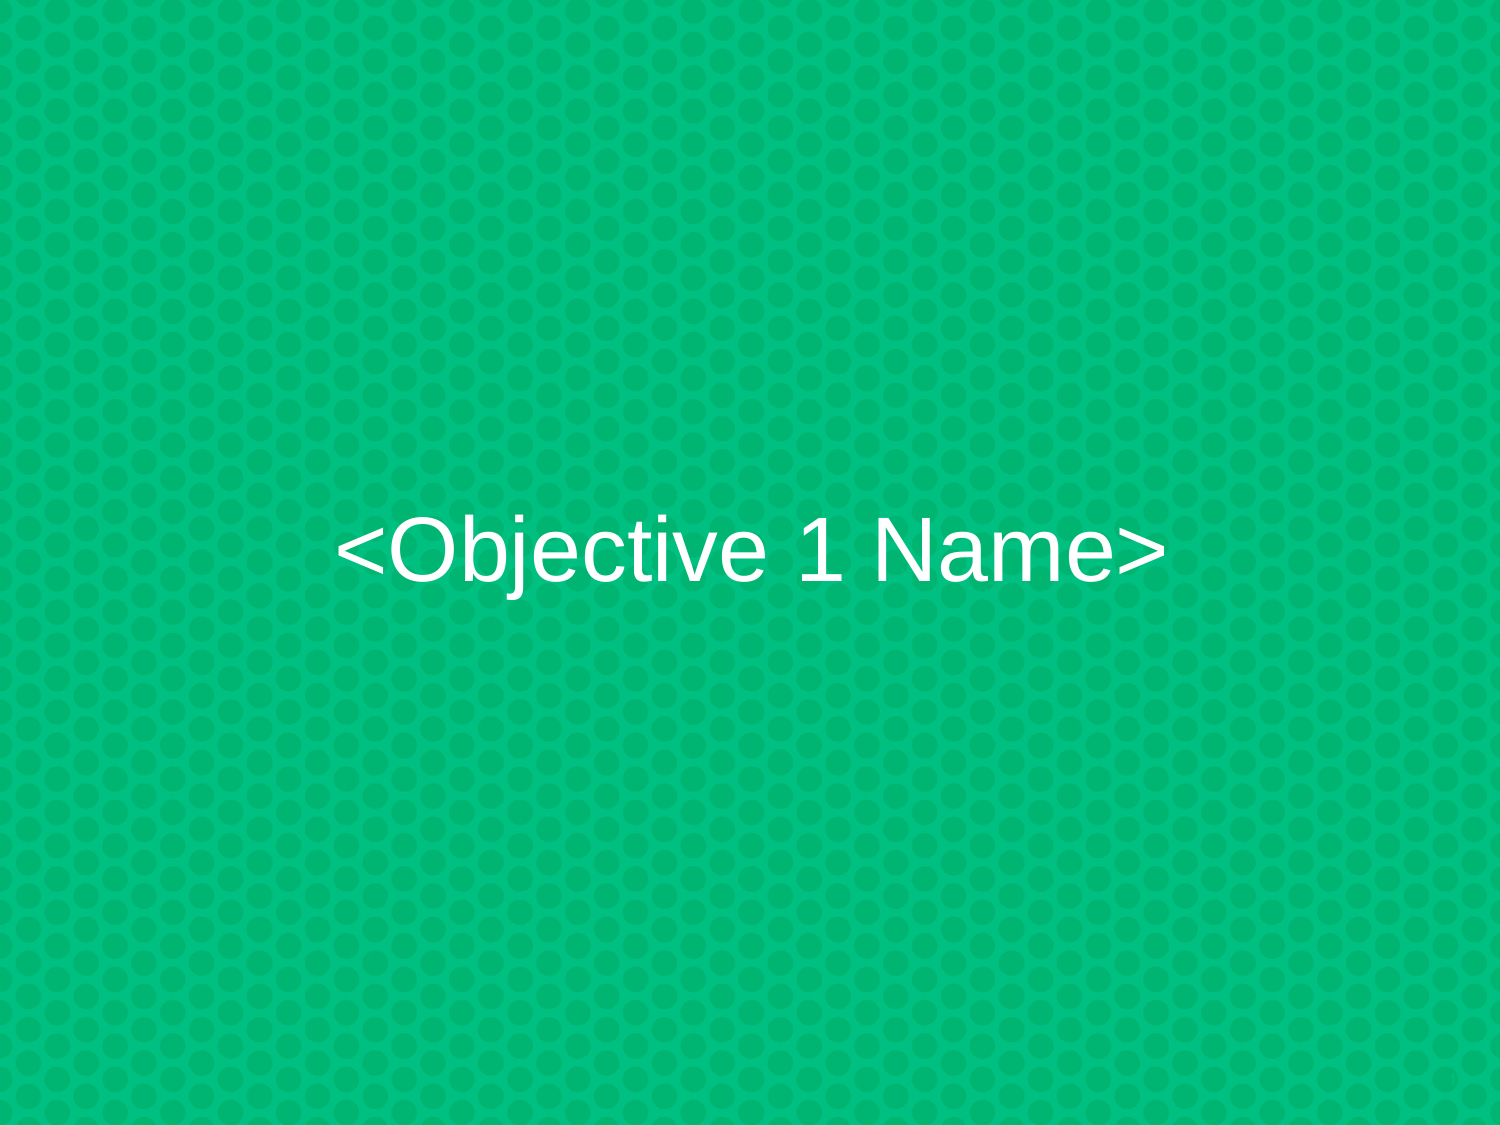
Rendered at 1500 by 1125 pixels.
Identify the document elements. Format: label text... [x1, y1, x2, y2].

picture [0, 0, 1500, 1125]
title <Objective 1 Name> [77, 455, 1428, 644]
